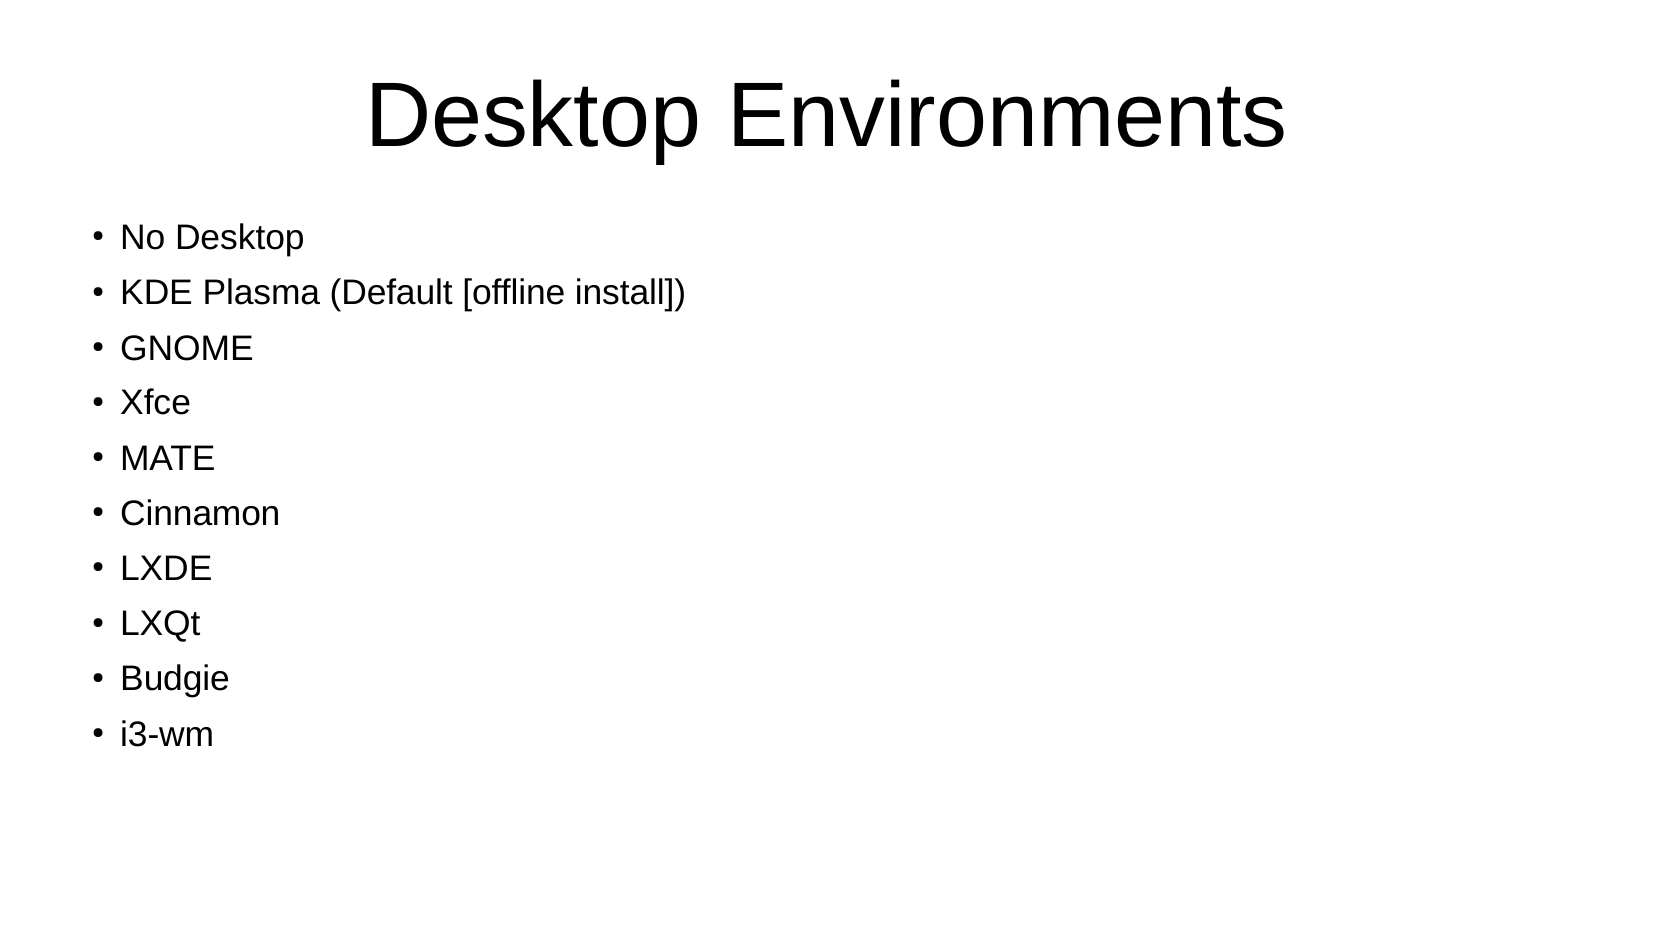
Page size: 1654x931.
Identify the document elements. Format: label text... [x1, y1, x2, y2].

title Desktop Environments [82, 37, 1571, 193]
list No Desktop KDE Plasma (Default [offline install]) GNOME Xfce MATE Cinnamon LXDE LXQt Budgie i3-wm [82, 217, 1571, 758]
